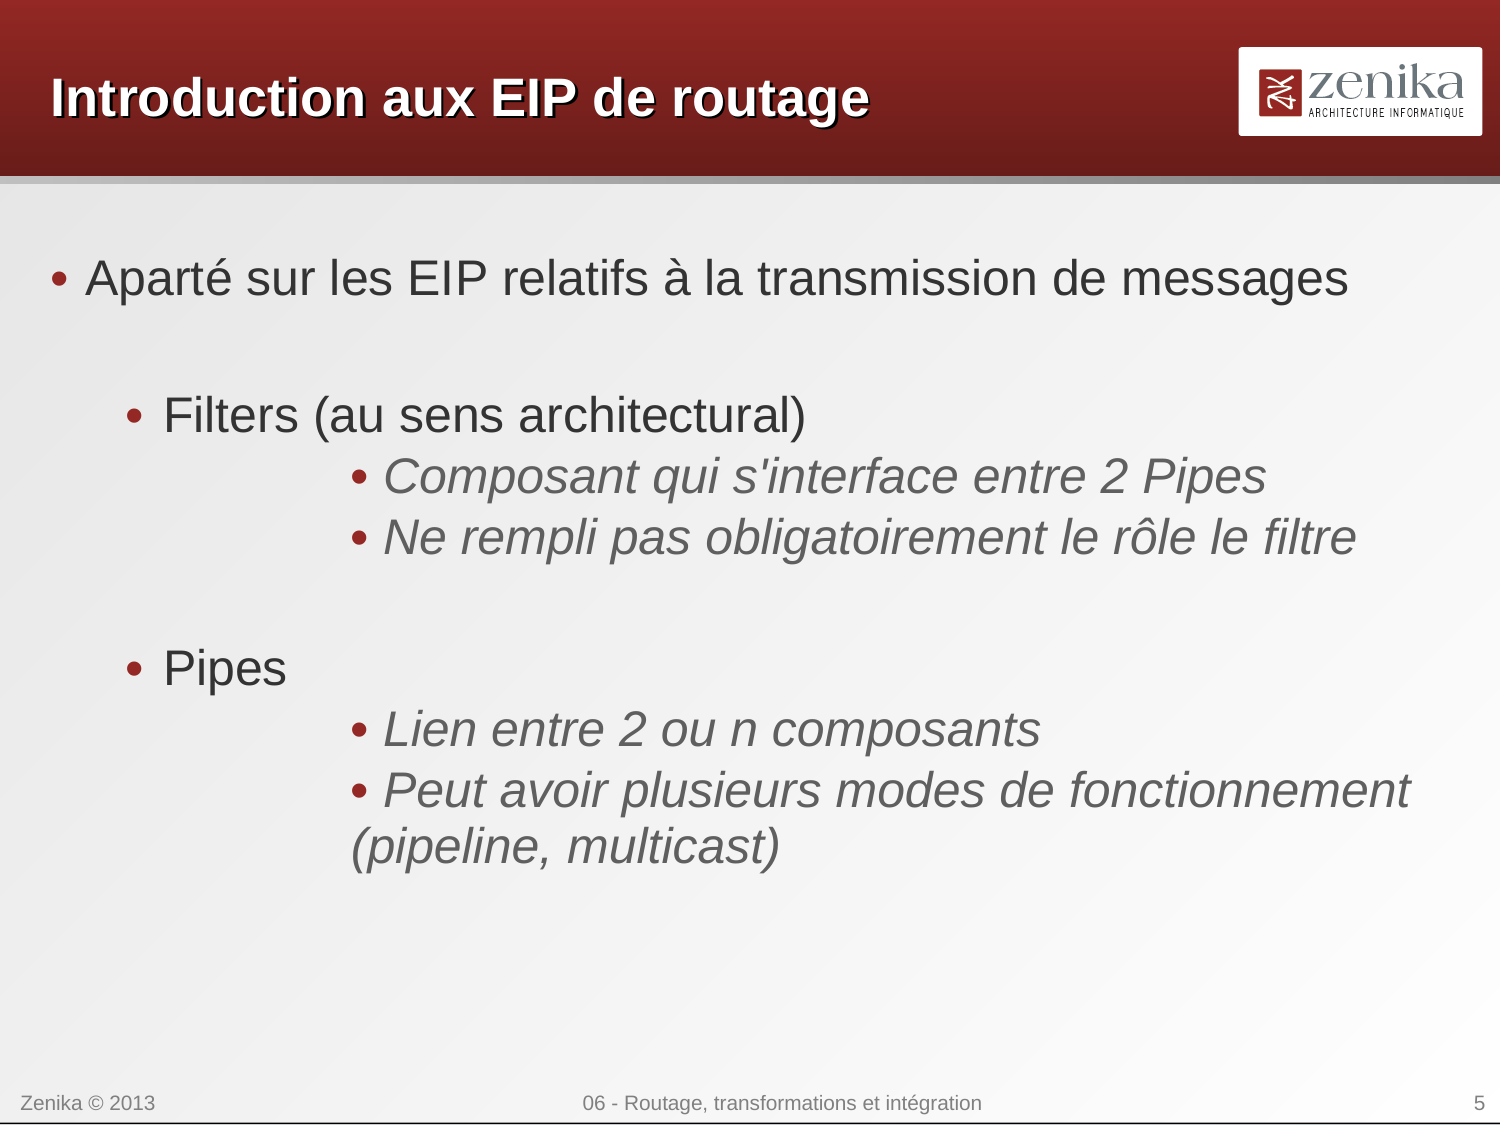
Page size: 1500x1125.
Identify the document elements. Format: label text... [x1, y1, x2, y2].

picture [1257, 58, 1464, 125]
title Introduction aux EIP de routage [50, 22, 1206, 172]
list Aparté sur les EIP relatifs à la transmission de messages Filters (au sens architectural) Composant qui s'interface entre 2 Pipes Ne rempli pas obligatoirement le rôle le filtre Pipes Lien entre 2 ou n composants Peut avoir plusieurs modes de fonctionnement (pipeline, multicast) [50, 250, 1477, 1064]
